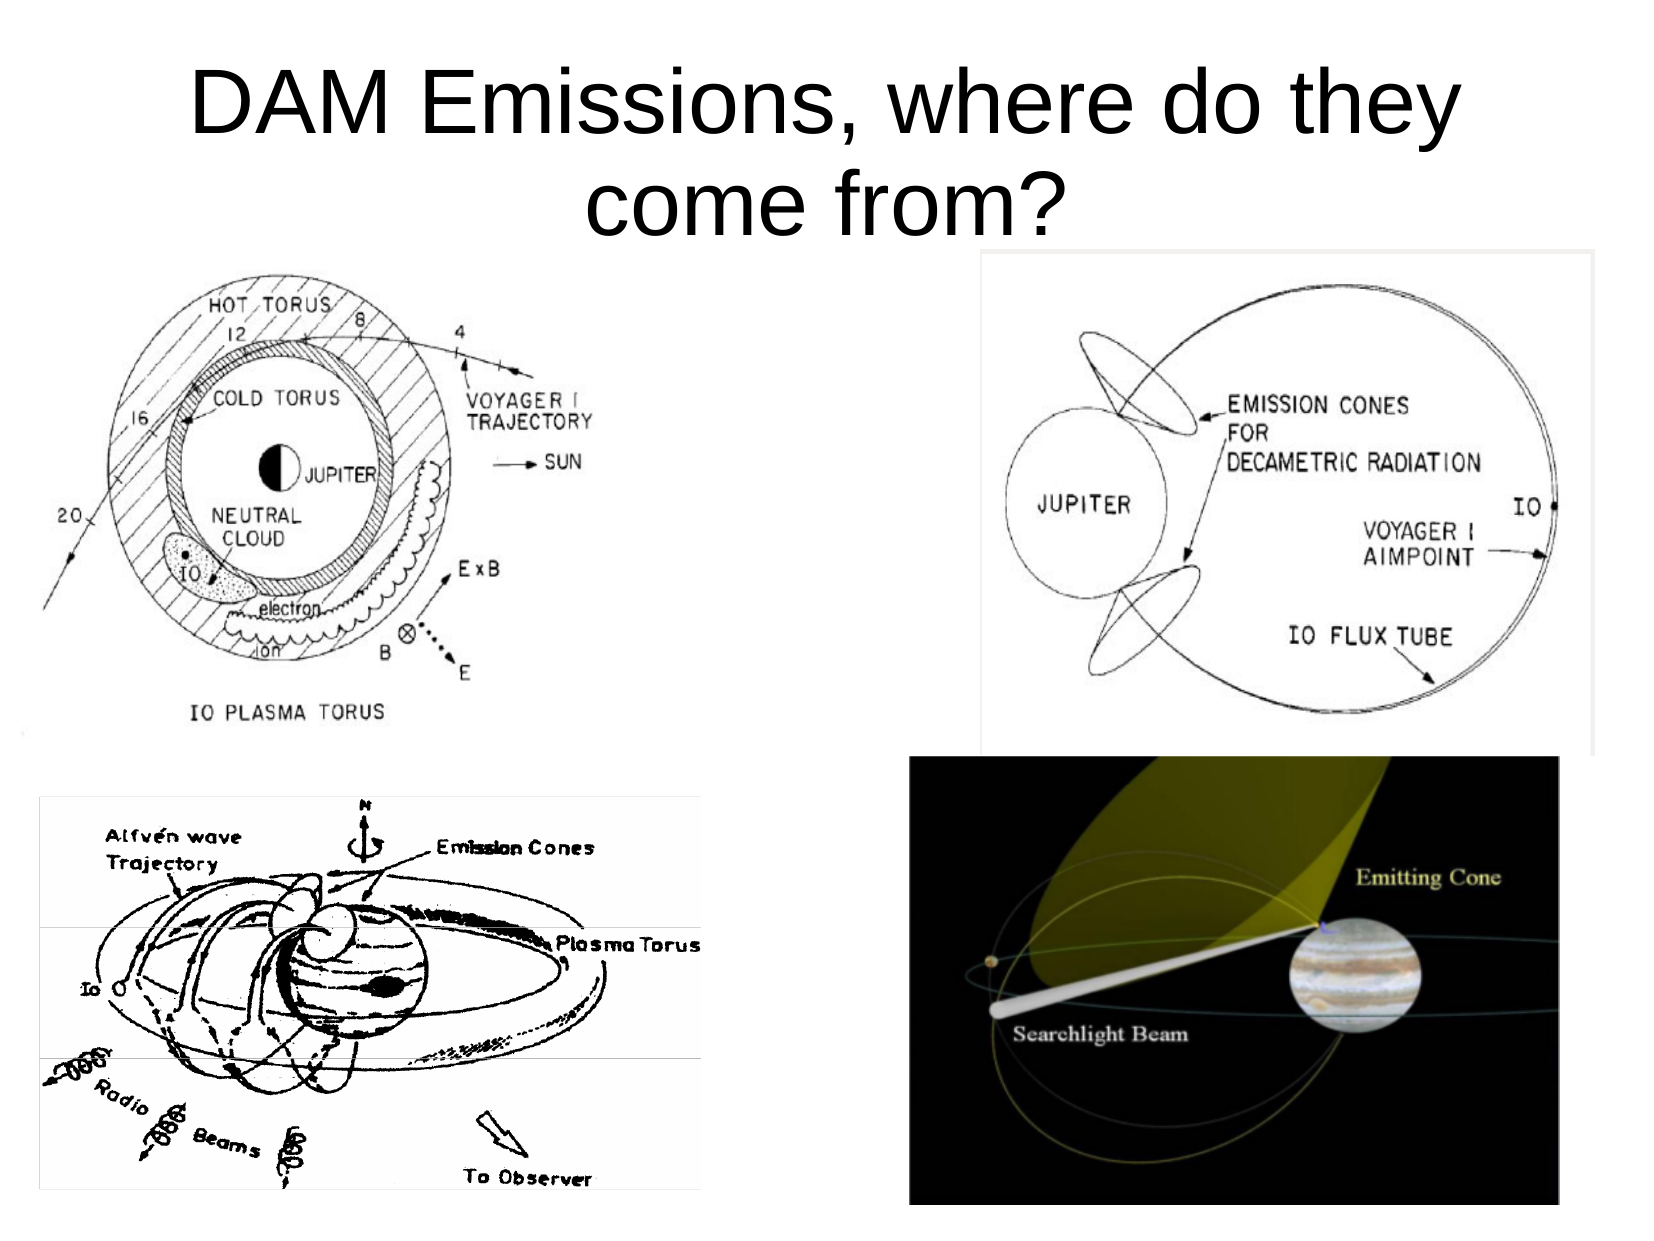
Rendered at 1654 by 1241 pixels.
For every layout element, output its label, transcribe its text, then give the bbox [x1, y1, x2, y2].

title DAM Emissions, where do they come from? [82, 49, 1571, 257]
picture [909, 247, 1595, 1205]
picture [30, 776, 721, 1205]
picture [12, 236, 615, 745]
